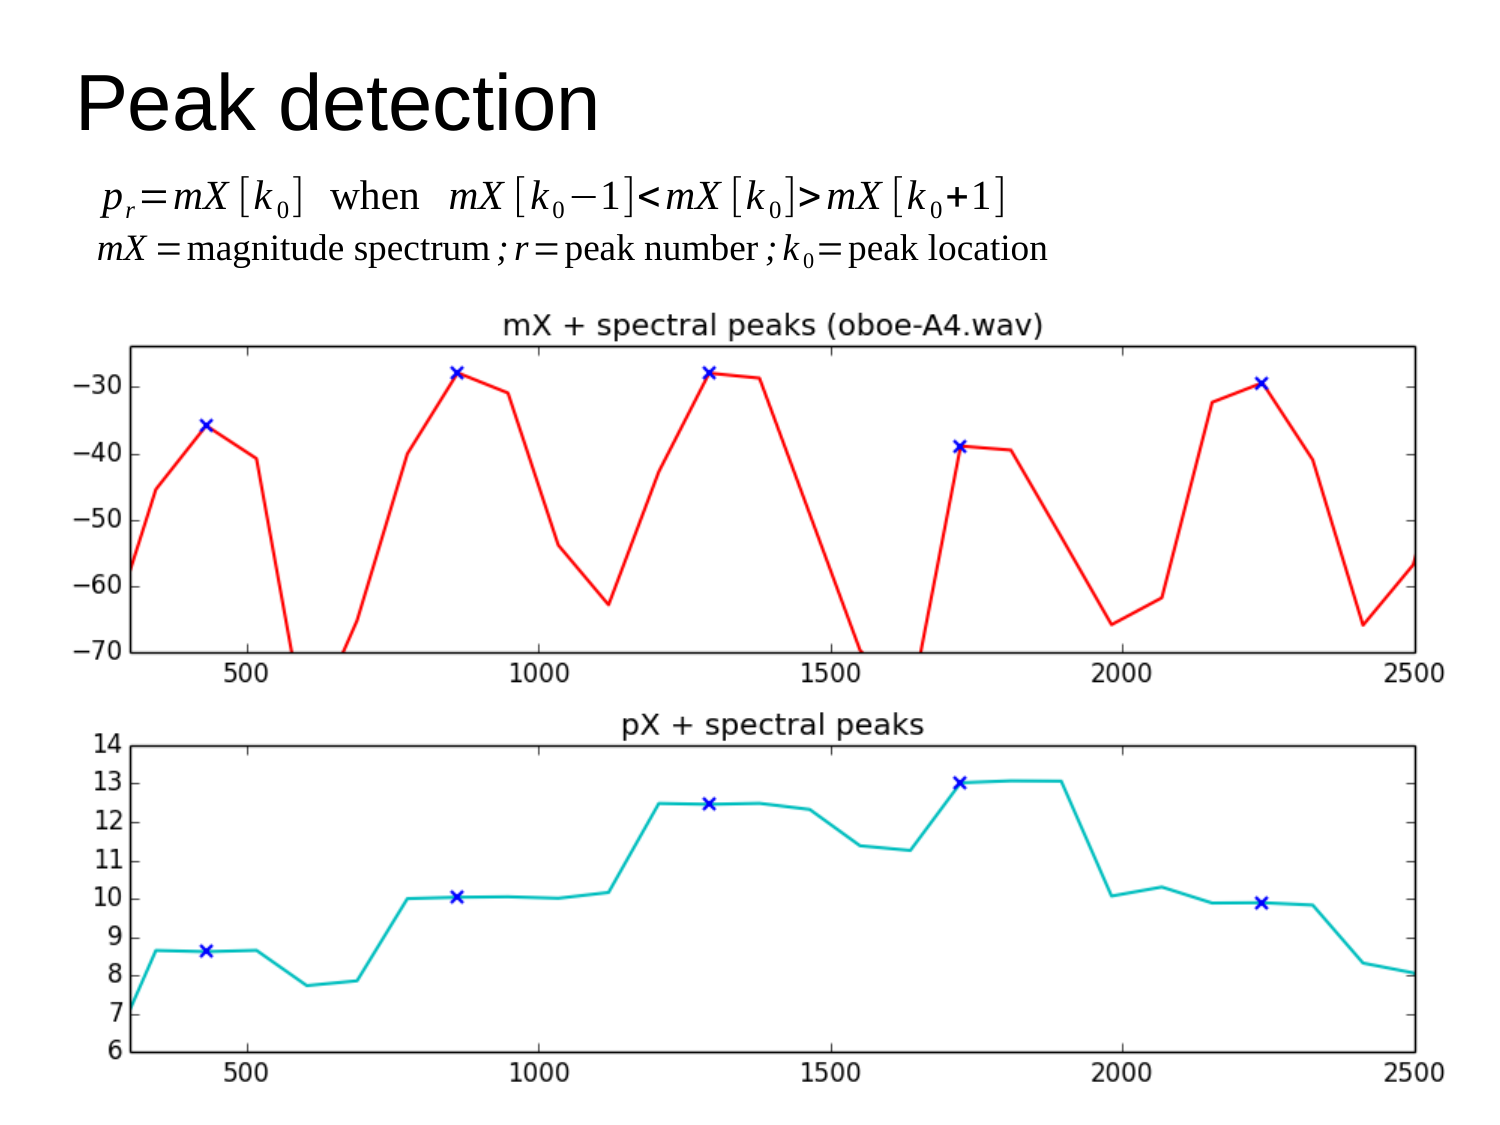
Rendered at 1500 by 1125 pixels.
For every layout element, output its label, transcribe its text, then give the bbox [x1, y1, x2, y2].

title Peak detection [75, 9, 1425, 198]
chart [90, 172, 1057, 274]
picture [46, 286, 1472, 1112]
